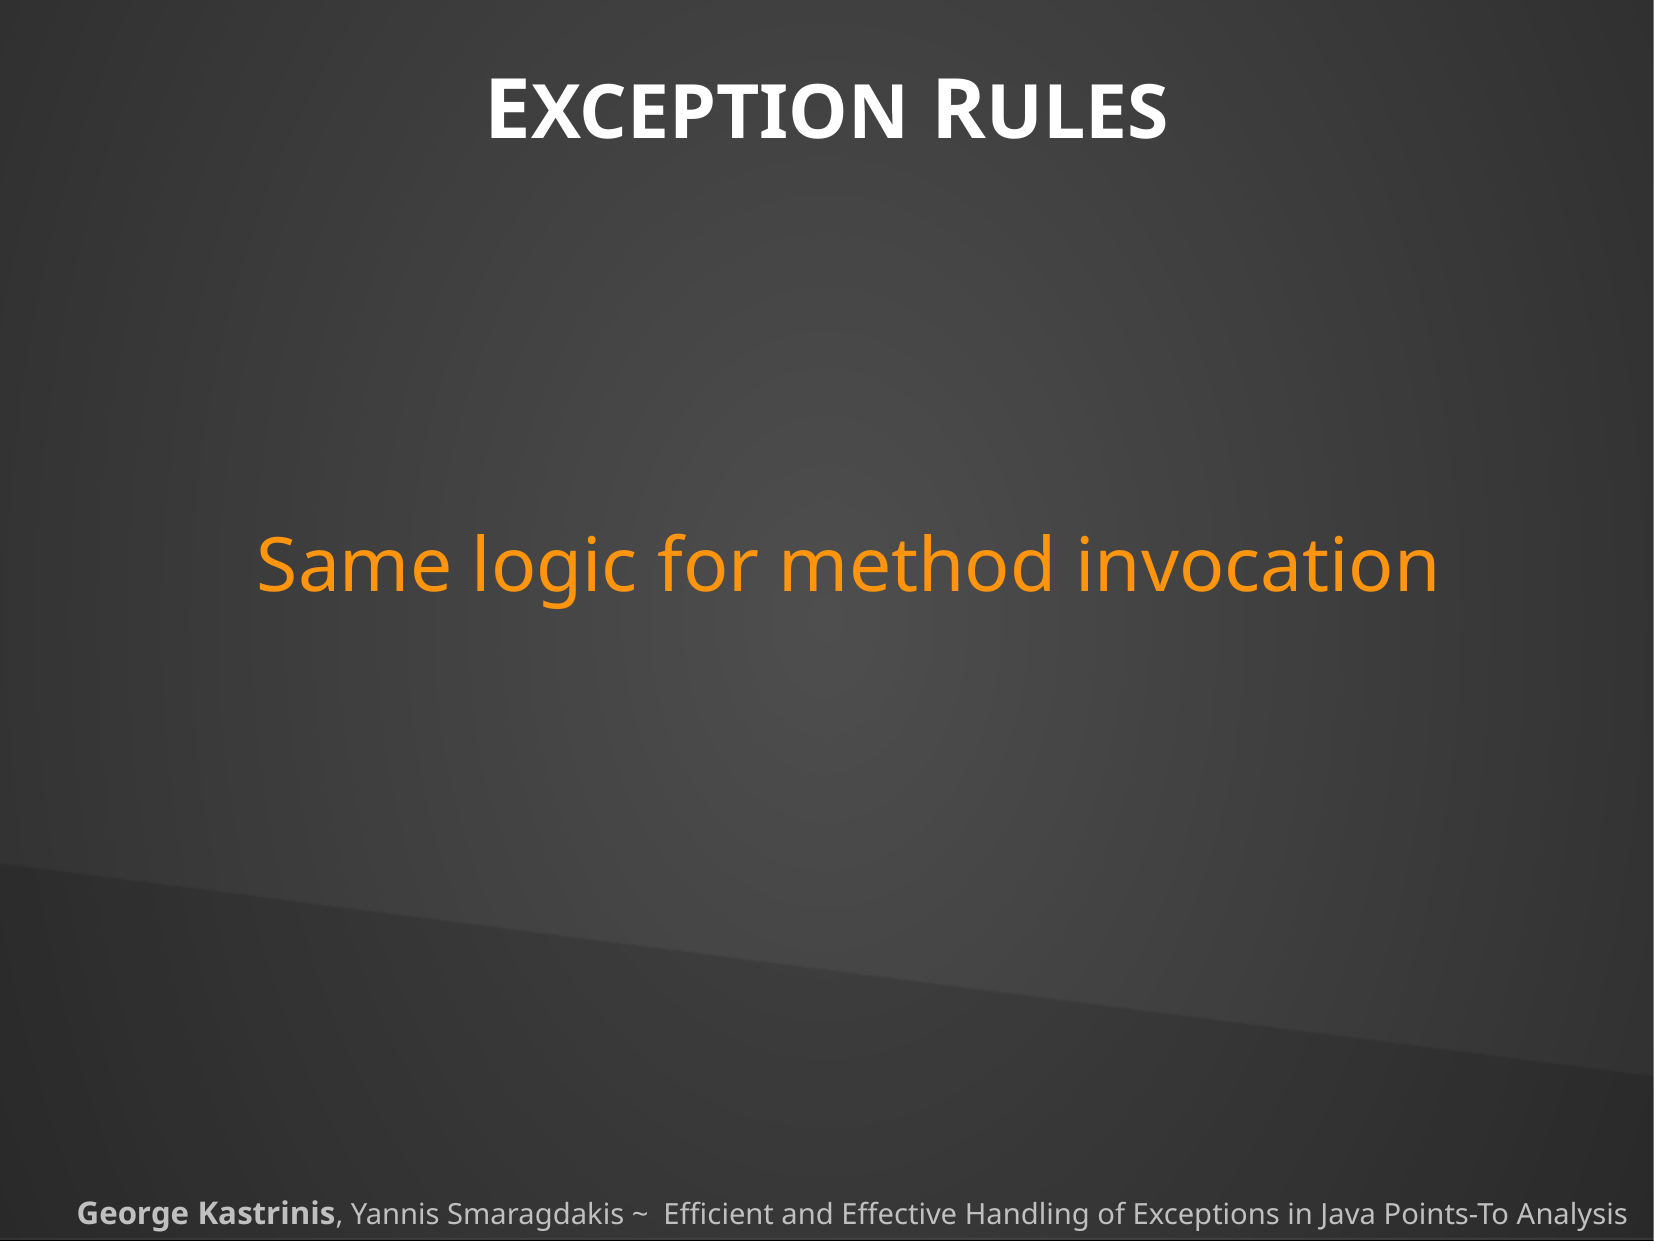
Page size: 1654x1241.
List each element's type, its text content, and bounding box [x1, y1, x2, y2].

picture [0, 0, 1654, 1241]
text_box Same logic for method invocation [242, 503, 1412, 603]
text_box EXCEPTION RULES [463, 41, 1191, 151]
